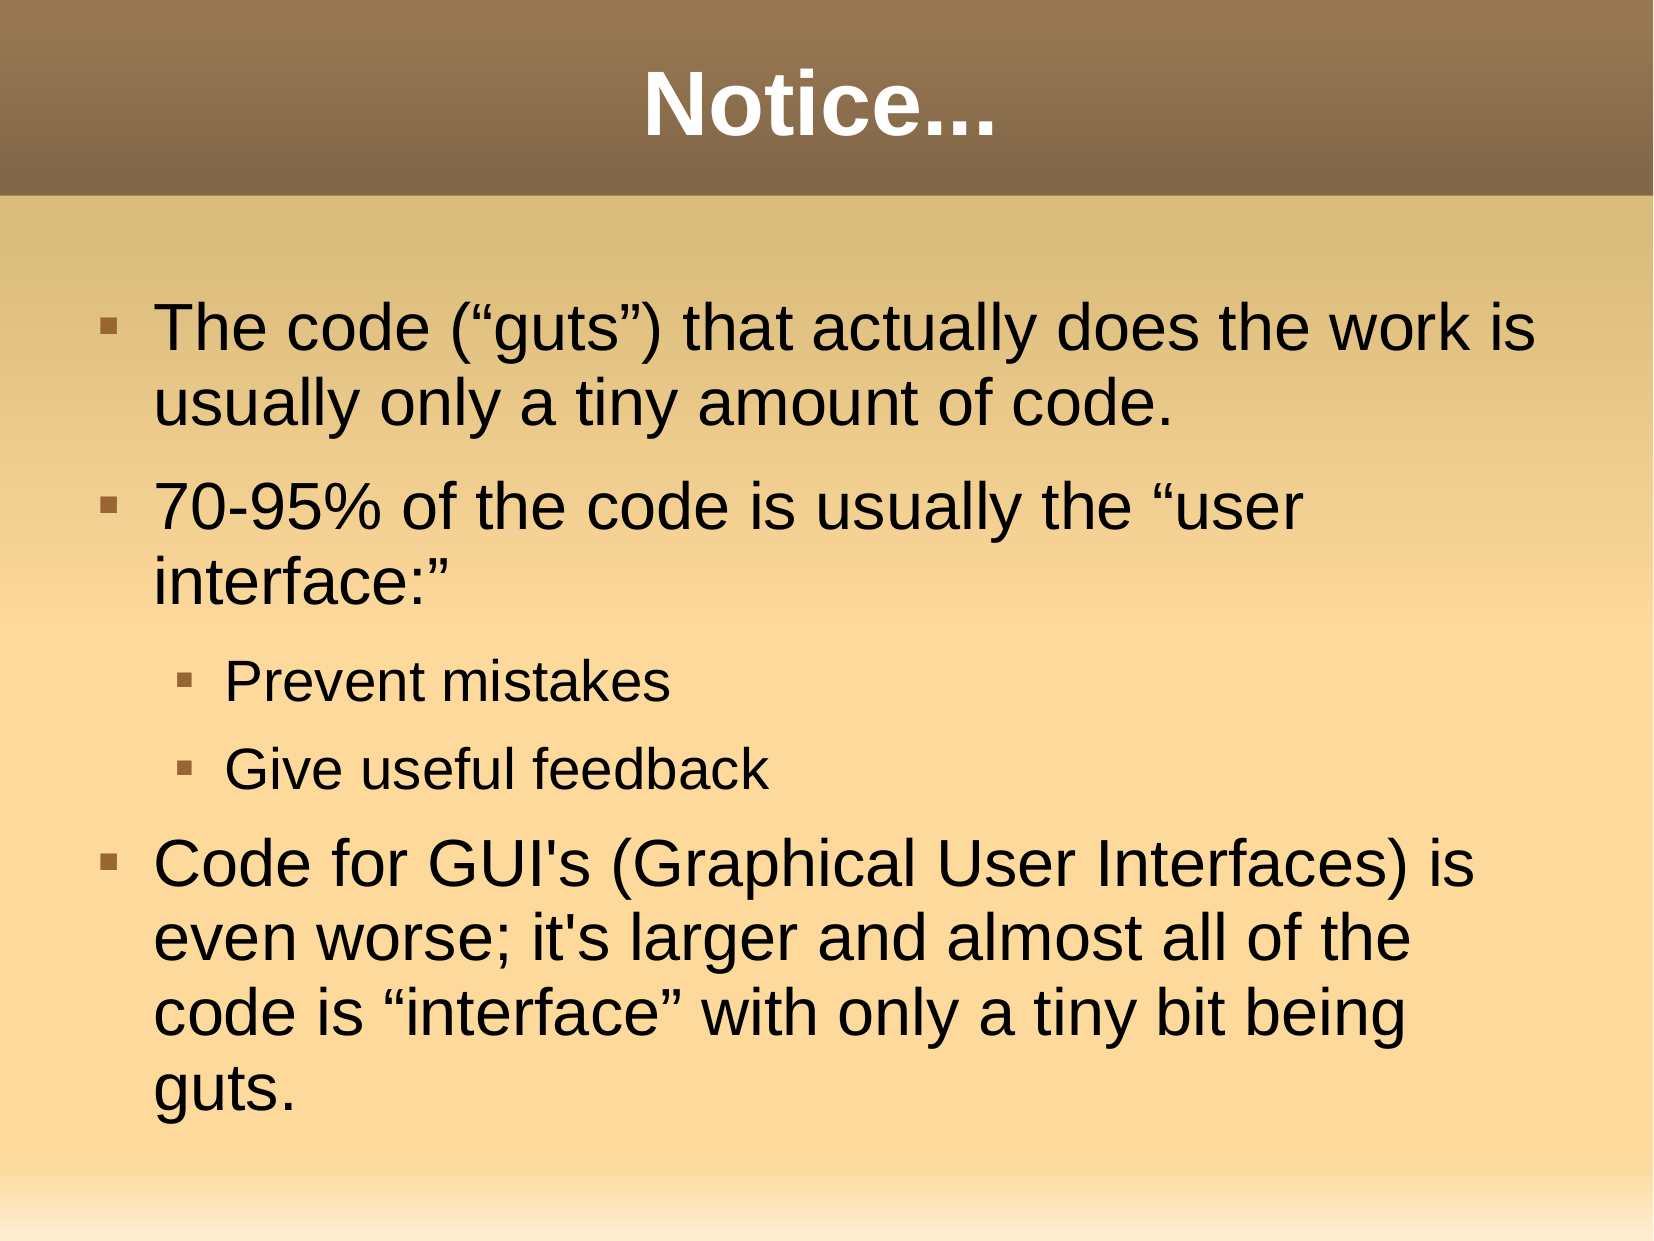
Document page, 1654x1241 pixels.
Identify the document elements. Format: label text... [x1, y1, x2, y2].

list The code (“guts”) that actually does the work is usually only a tiny amount of code. 70-95% of the code is usually the “user interface:” Prevent mistakes Give useful feedback Code for GUI's (Graphical User Interfaces) is even worse; it's larger and almost all of the code is “interface” with only a tiny bit being guts. [82, 290, 1571, 1126]
title Notice... [76, 0, 1565, 208]
picture [0, 0, 1654, 1241]
